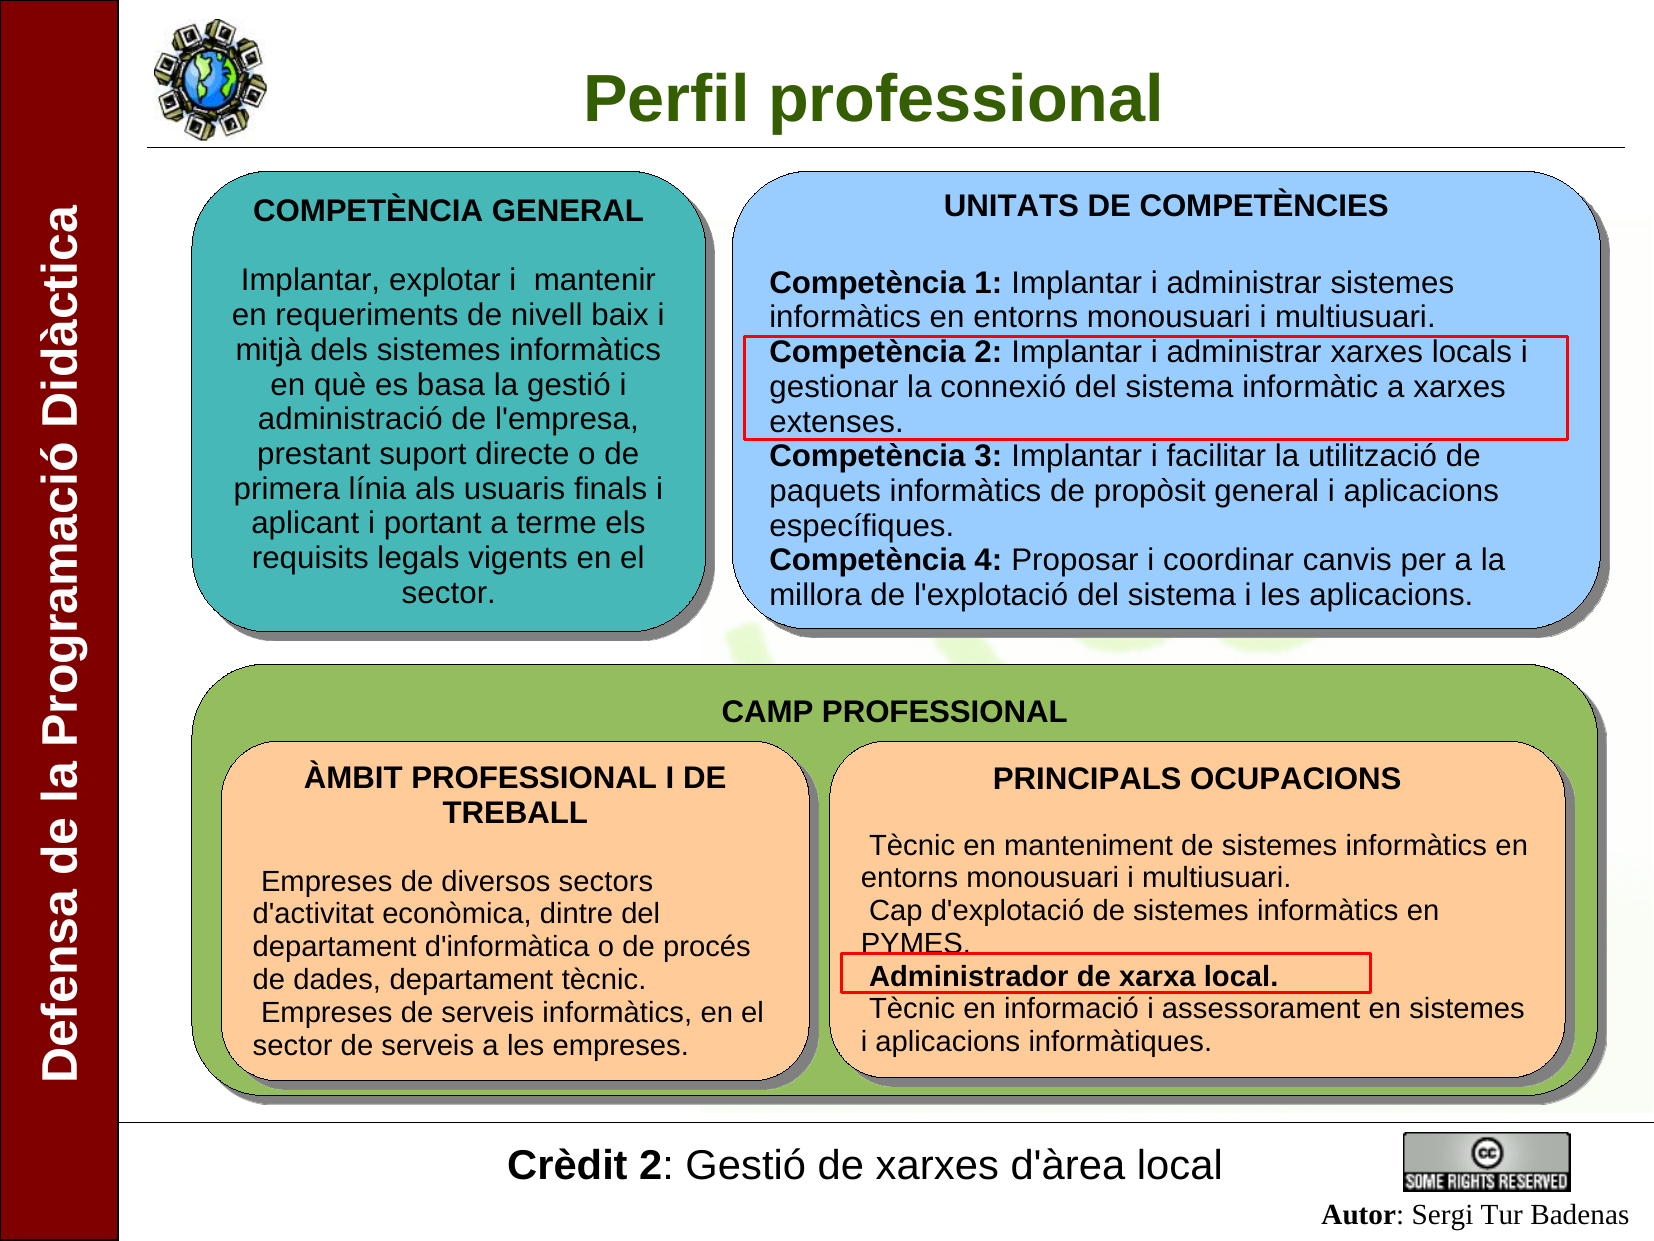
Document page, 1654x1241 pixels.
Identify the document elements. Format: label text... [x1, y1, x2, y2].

picture [700, 217, 1654, 1113]
picture [154, 19, 268, 49]
text_box CAMP PROFESSIONAL [191, 664, 1598, 1096]
title Perfil professional [129, 49, 1619, 148]
picture [1403, 1132, 1571, 1192]
text_box COMPETÈNCIA GENERAL Implantar, explotar i mantenir en requeriments de nivell baix i mitjà dels sistemes informàtics en què es basa la gestió i administració de l'empresa, prestant suport directe o de primera línia als usuaris finals i aplicant i portant a terme els requisits legals vigents en el sector. [191, 171, 706, 632]
text_box PRINCIPALS OCUPACIONS Tècnic en manteniment de sistemes informàtics en entorns monousuari i multiusuari. Cap d'explotació de sistemes informàtics en PYMES. Administrador de xarxa local. Tècnic en informació i assessorament en sistemes i aplicacions informàtiques. [829, 741, 1566, 1078]
text_box UNITATS DE COMPETÈNCIES Competència 1: Implantar i administrar sistemes informàtics en entorns monousuari i multiusuari. Competència 2: Implantar i administrar xarxes locals i gestionar la connexió del sistema informàtic a xarxes extenses. Competència 3: Implantar i facilitar la utilització de paquets informàtics de propòsit general i aplicacions específiques. Competència 4: Proposar i coordinar canvis per a la millora de l'explotació del sistema i les aplicacions. [732, 171, 1601, 629]
text_box ÀMBIT PROFESSIONAL I DE TREBALL Empreses de diversos sectors d'activitat econòmica, dintre del departament d'informàtica o de procés de dades, departament tècnic. Empreses de serveis informàtics, en el sector de serveis a les empreses. [221, 741, 810, 1081]
